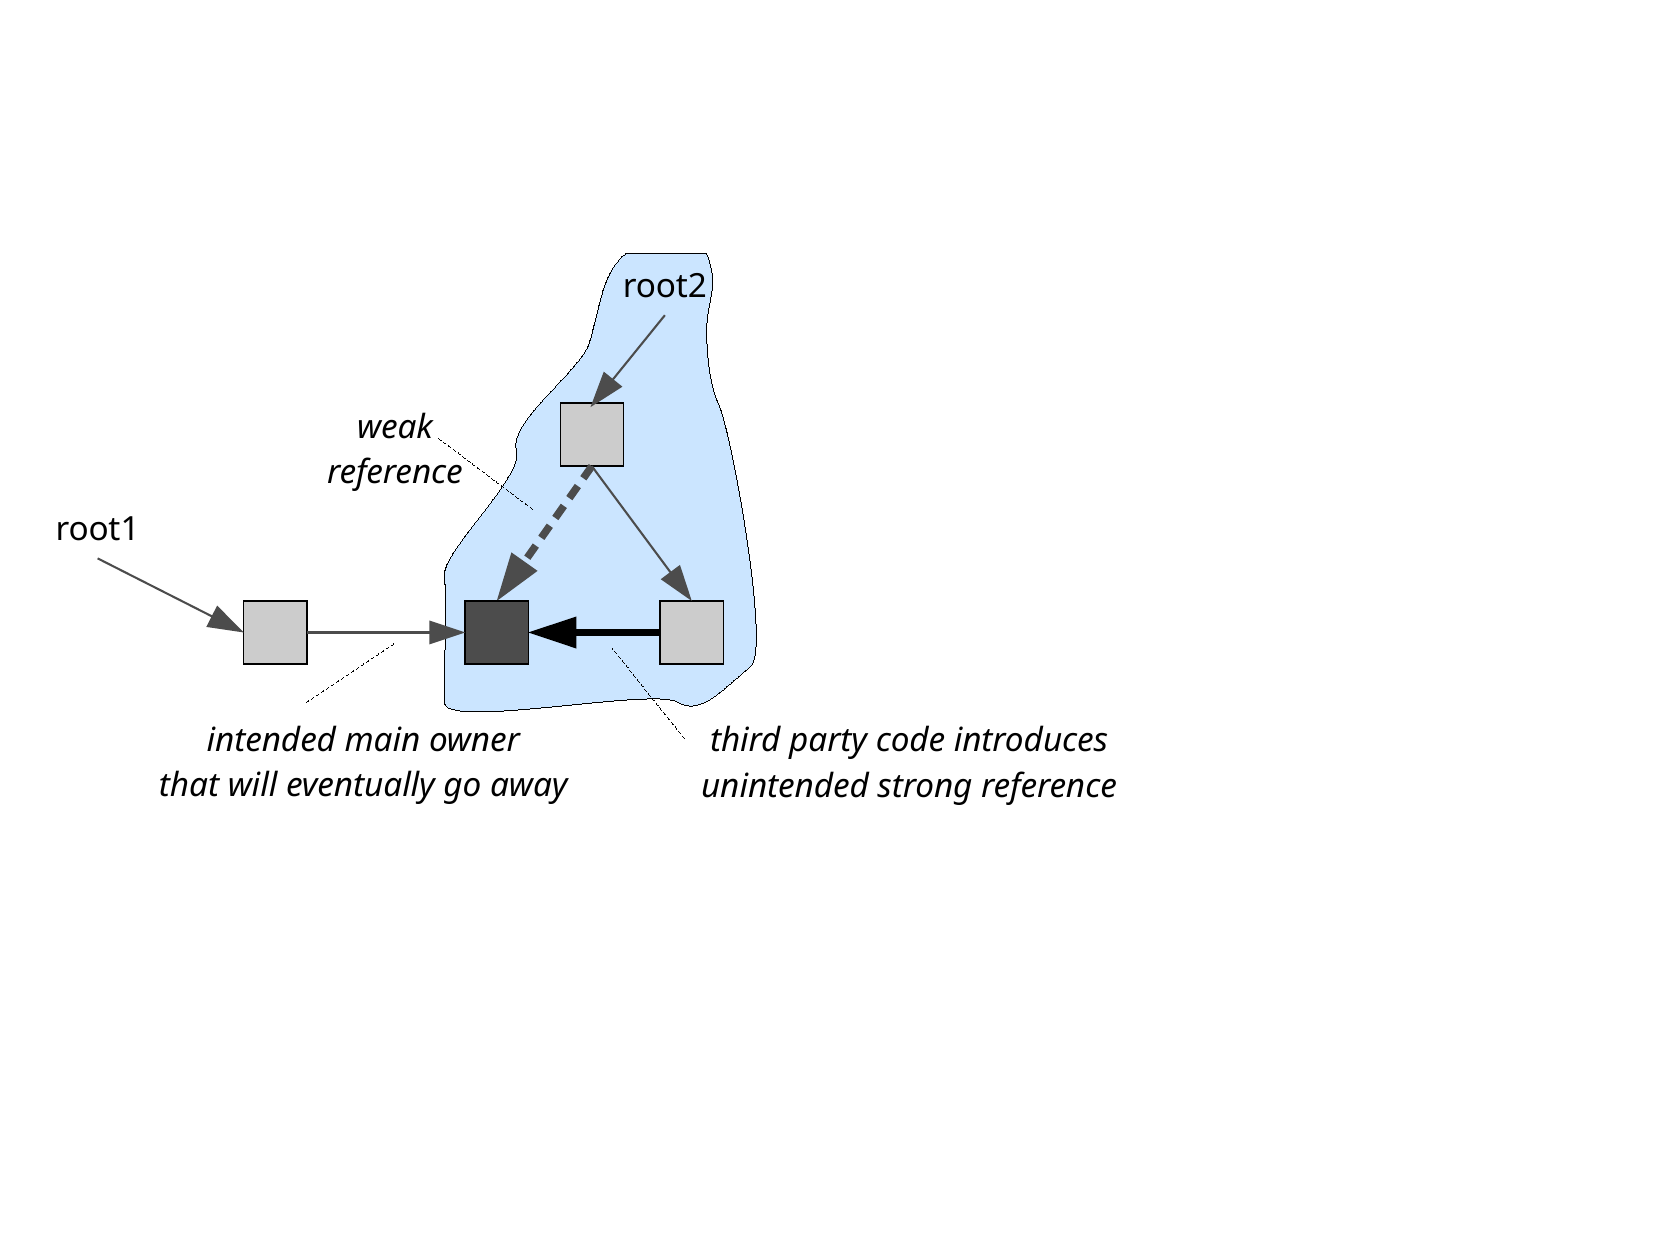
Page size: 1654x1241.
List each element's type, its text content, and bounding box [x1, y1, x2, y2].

text_box root2 [627, 252, 703, 316]
text_box [444, 253, 757, 711]
text_box weak reference [312, 395, 458, 487]
text_box root2 [693, 283, 703, 294]
text_box [243, 600, 307, 664]
text_box intended main owner that will eventually go away [144, 708, 515, 800]
text_box root1 [66, 501, 130, 559]
text_box third party code introduces unintended strong reference [686, 708, 1065, 800]
